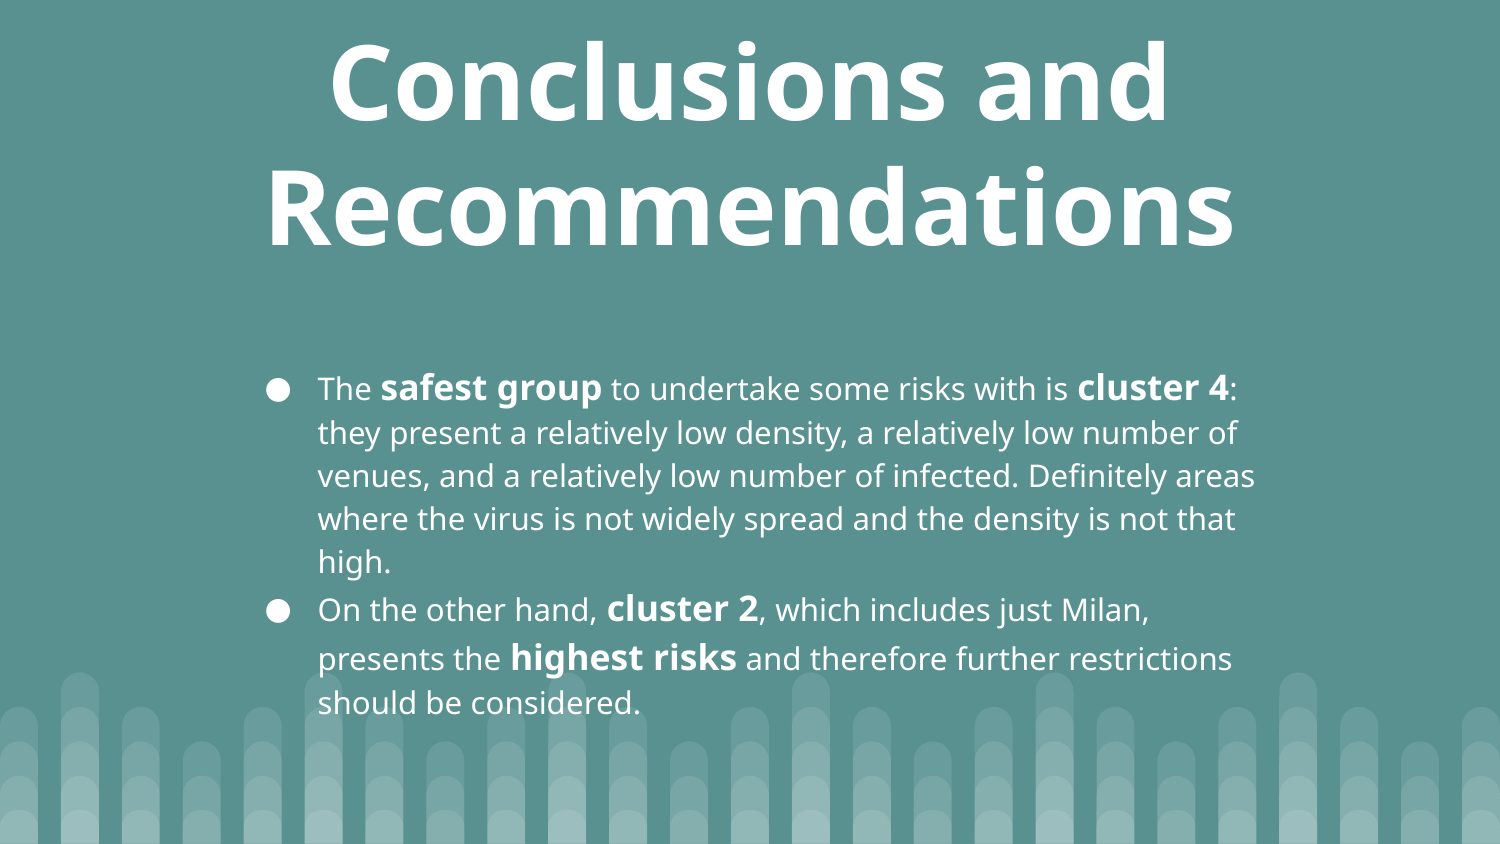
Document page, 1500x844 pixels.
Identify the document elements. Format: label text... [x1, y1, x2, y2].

list The safest group to undertake some risks with is cluster 4: they present a relatively low density, a relatively low number of venues, and a relatively low number of infected. Definitely areas where the virus is not widely spread and the density is not that high. On the other hand, cluster 2, which includes just Milan, presents the highest risks and therefore further restrictions should be considered. [227, 343, 1273, 721]
title Conclusions and Recommendations [227, 23, 1273, 260]
